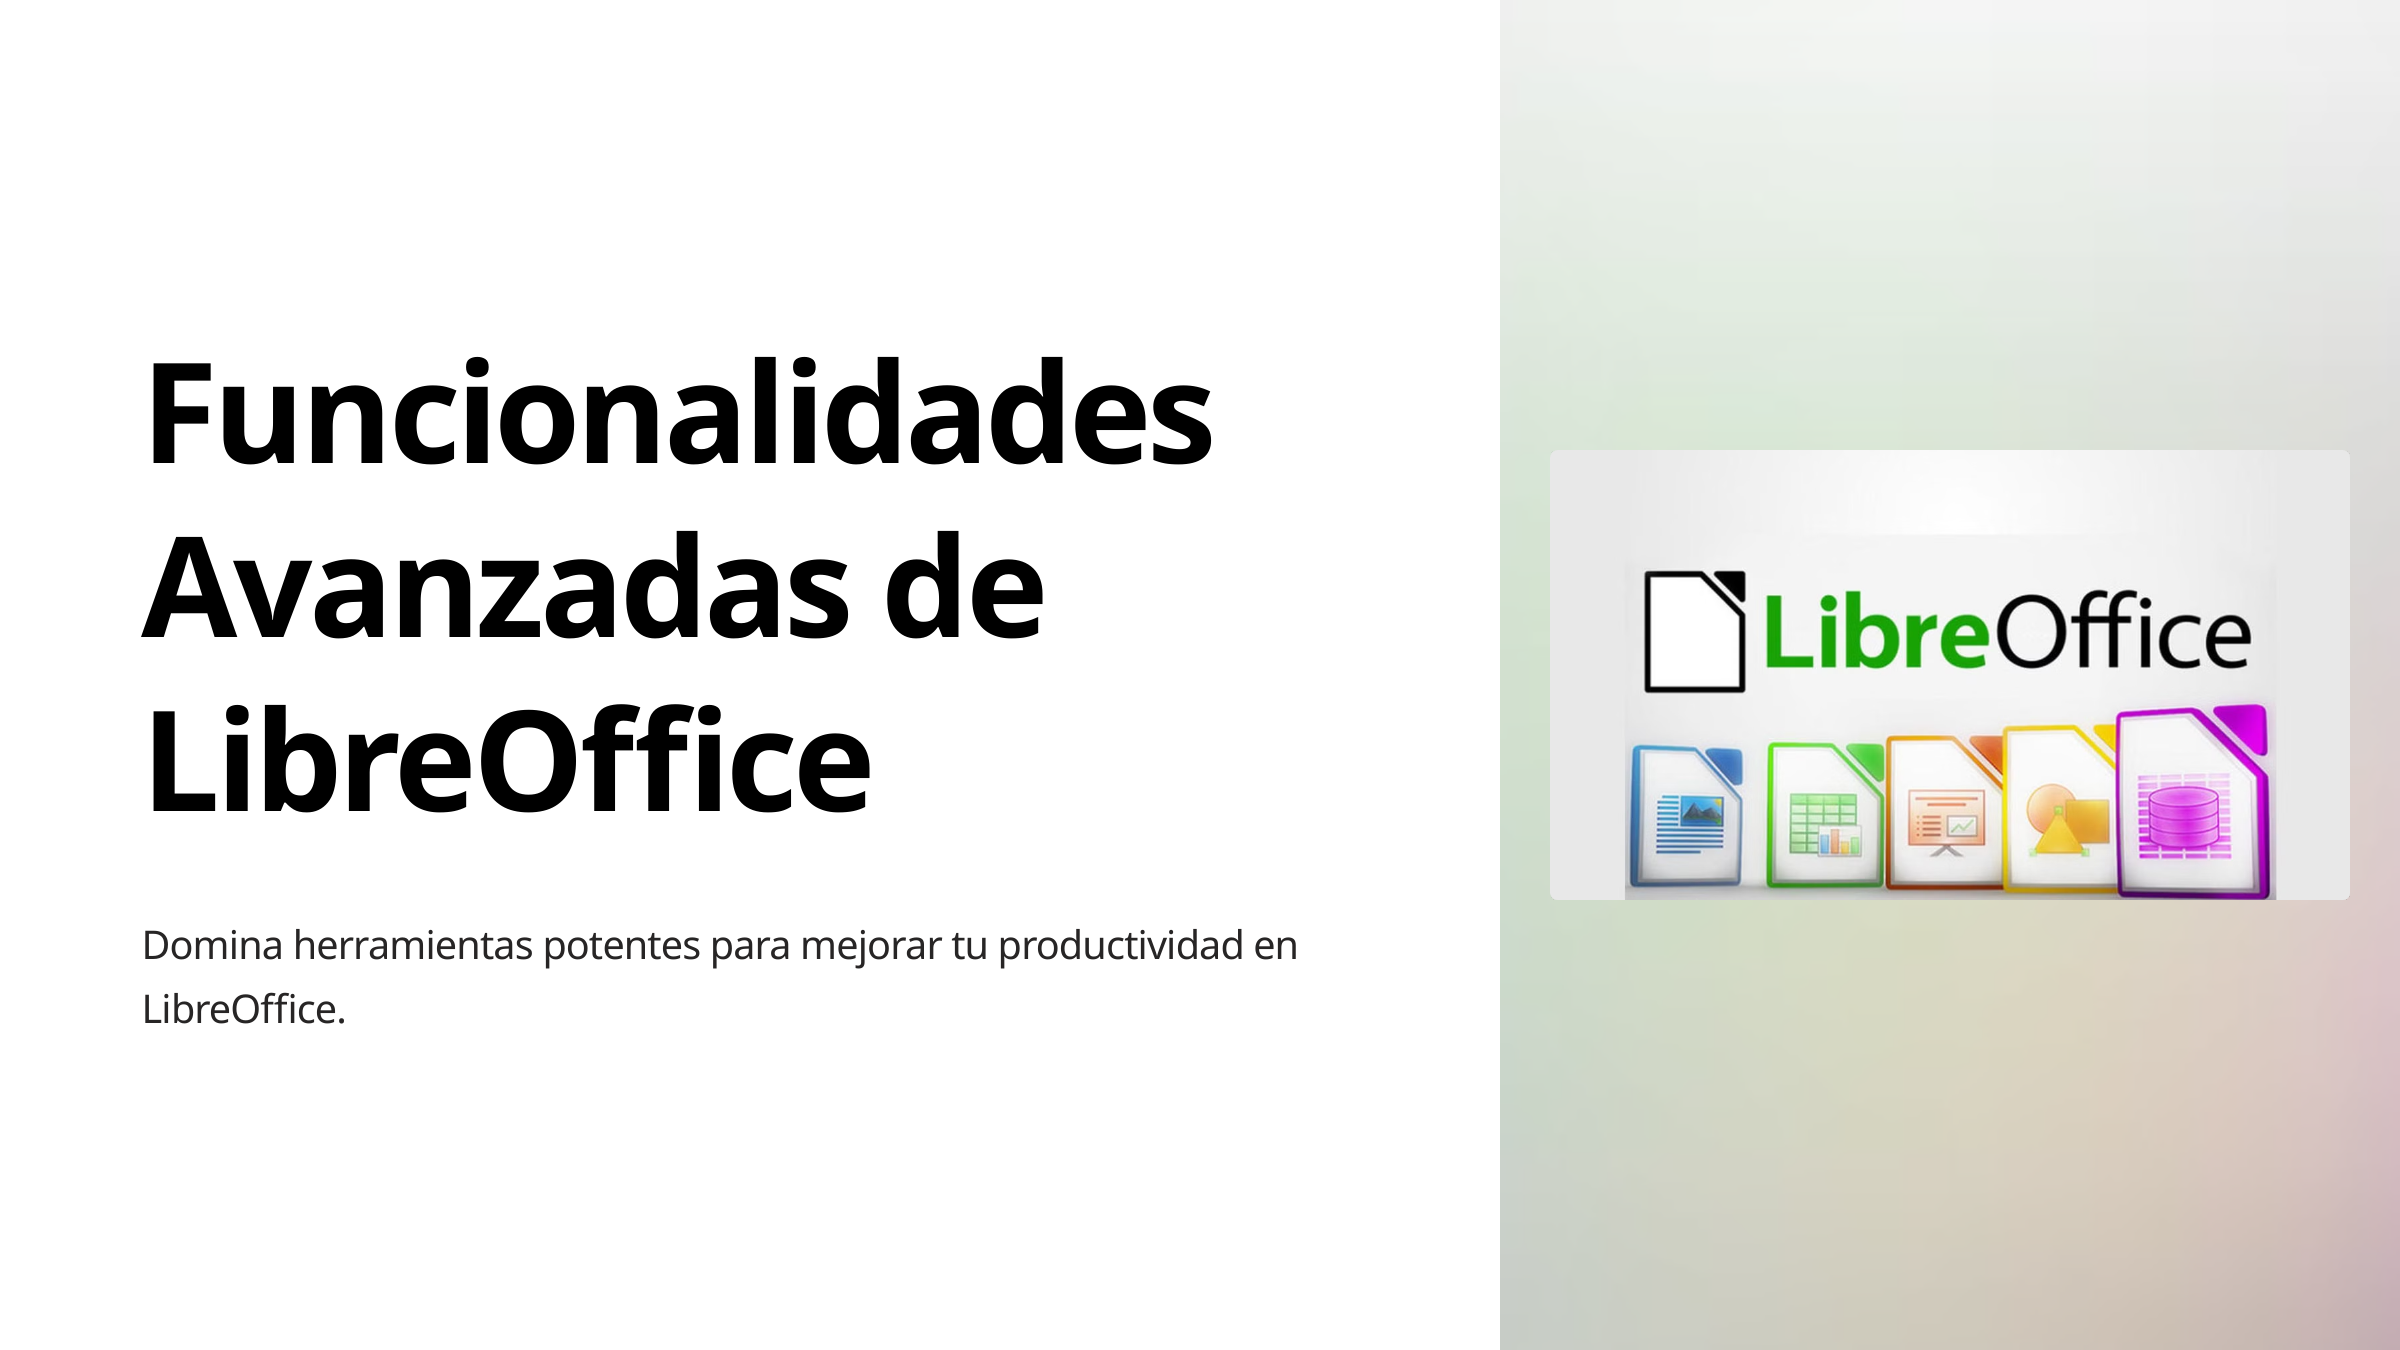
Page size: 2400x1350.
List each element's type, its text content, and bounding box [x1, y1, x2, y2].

picture [1500, 0, 2400, 1350]
text_box Funcionalidades Avanzadas de LibreOffice [141, 317, 1359, 842]
text_box Funcionalidades Avanzadas de LibreOffice [176, 554, 202, 596]
text_box Domina herramientas potentes para mejorar tu productividad en LibreOffice. [141, 902, 1359, 1033]
